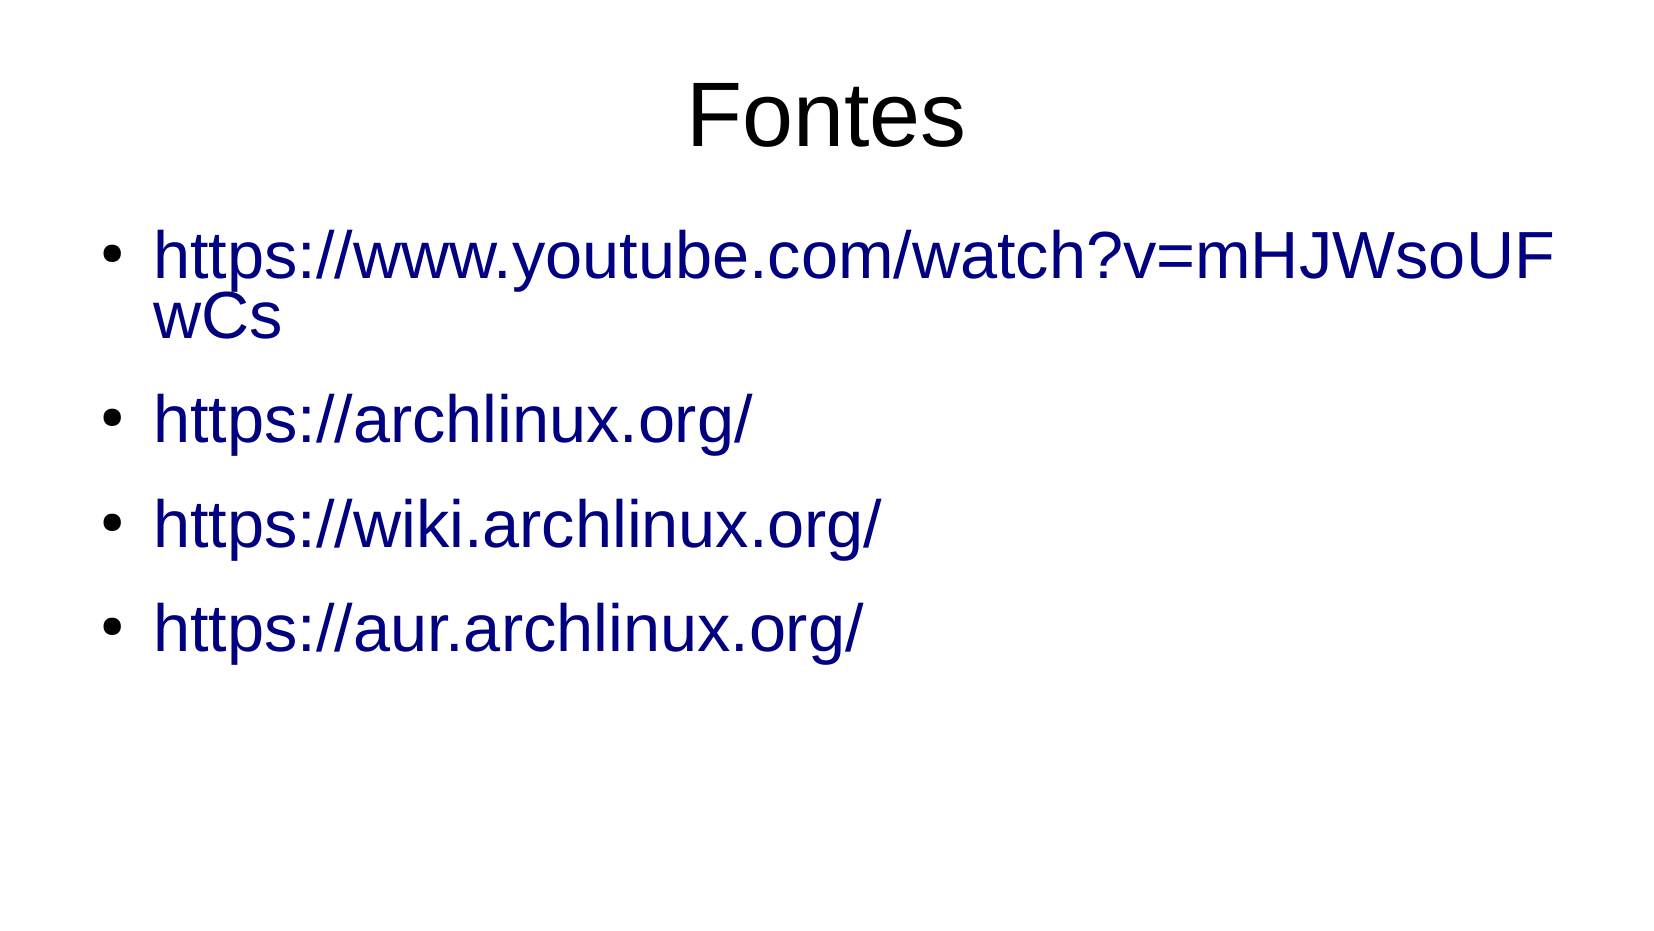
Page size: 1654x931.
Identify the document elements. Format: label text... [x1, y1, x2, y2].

title Fontes [82, 37, 1571, 193]
list https://www.youtube.com/watch?v=mHJWsoUFwCs https://archlinux.org/ https://wiki.archlinux.org/ https://aur.archlinux.org/ [82, 217, 1571, 758]
